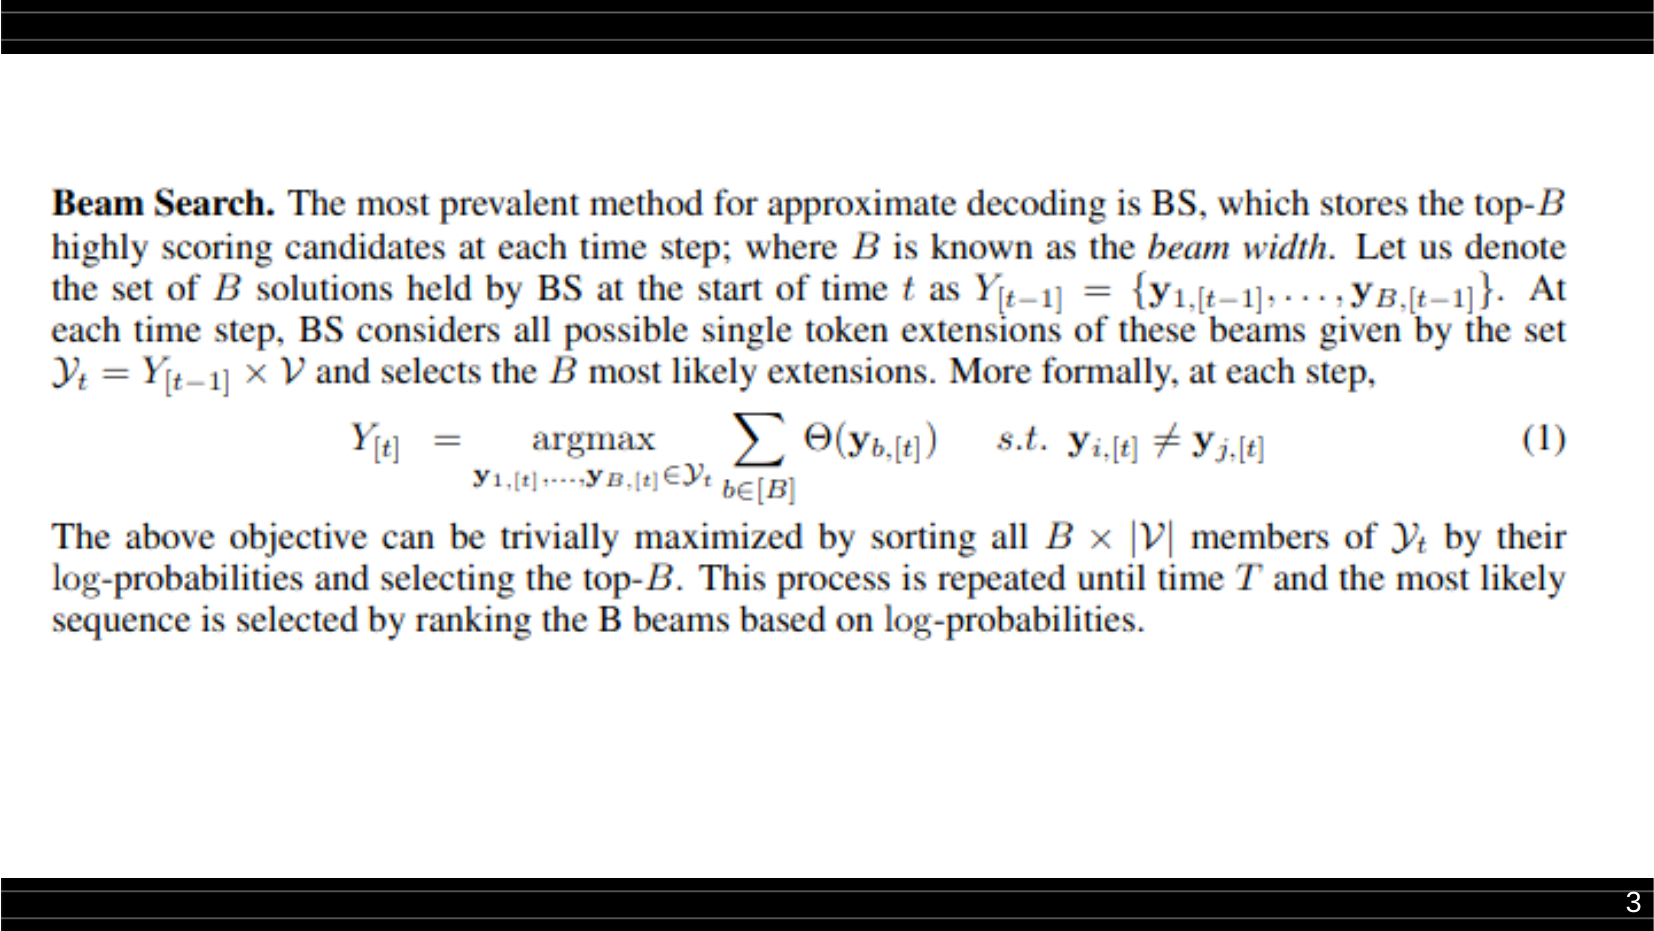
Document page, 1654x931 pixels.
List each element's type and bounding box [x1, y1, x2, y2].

picture [1, 878, 1654, 931]
picture [43, 179, 1591, 655]
picture [1, 0, 1654, 54]
